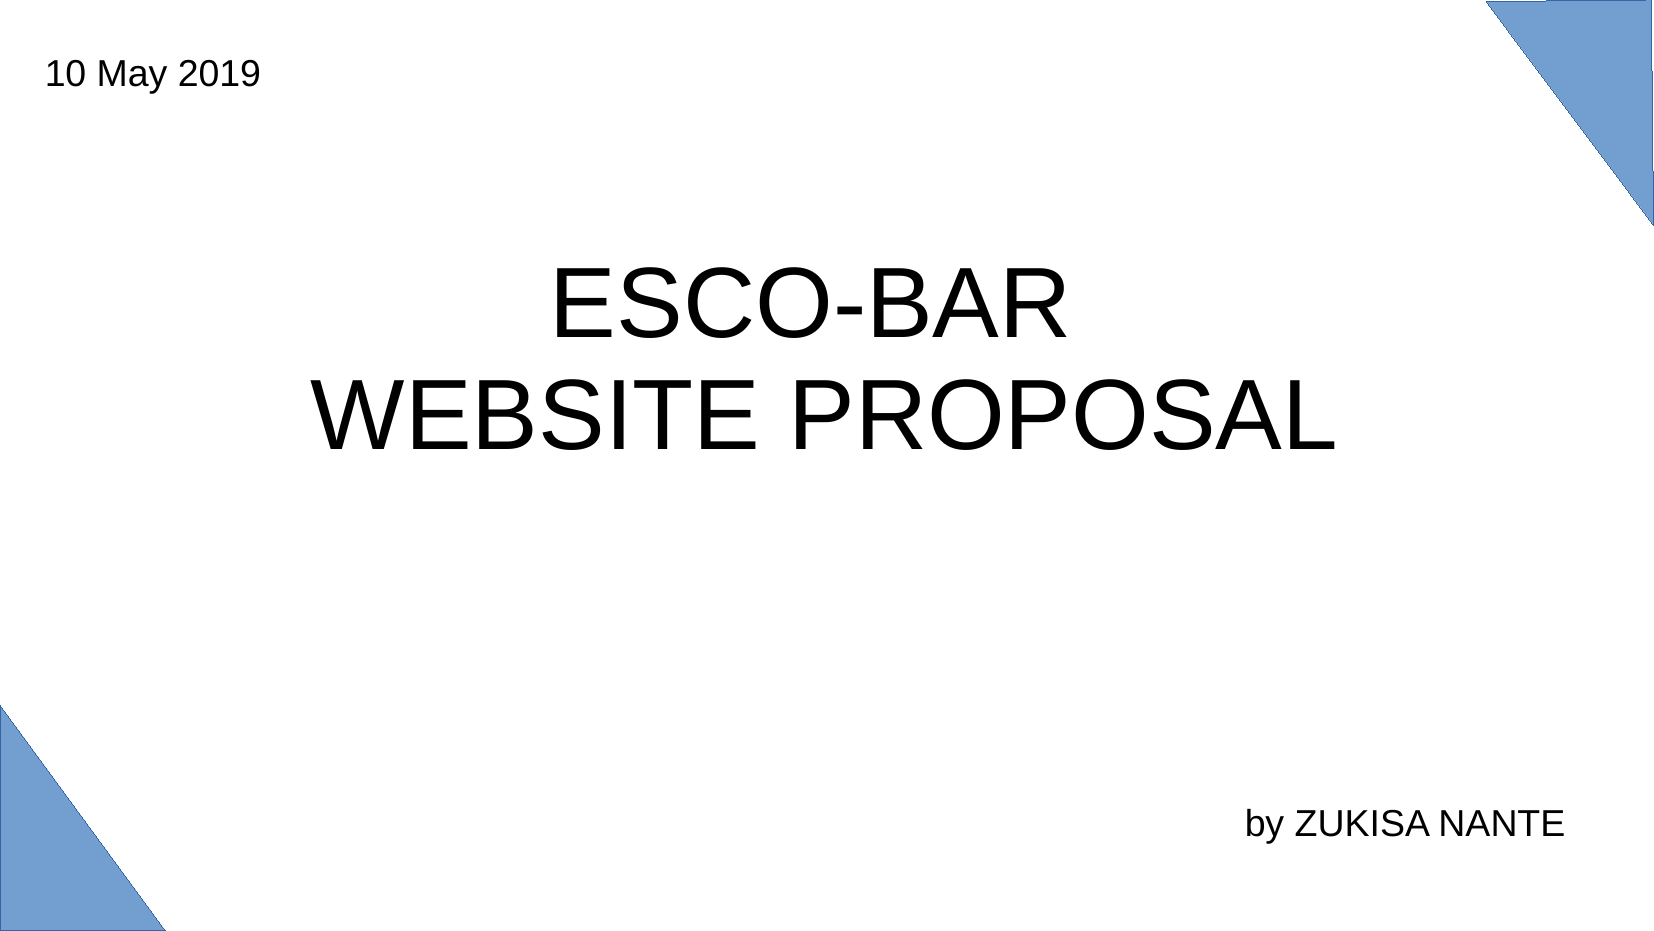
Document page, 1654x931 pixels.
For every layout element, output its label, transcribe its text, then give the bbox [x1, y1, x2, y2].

text_box by ZUKISA NANTE [1230, 795, 1621, 852]
text_box [0, 705, 166, 931]
text_box ESCO-BAR WEBSITE PROPOSAL [75, 240, 1576, 479]
text_box [1486, 0, 1654, 226]
text_box [1080, 795, 1654, 866]
text_box 10 May 2019 [30, 45, 421, 102]
